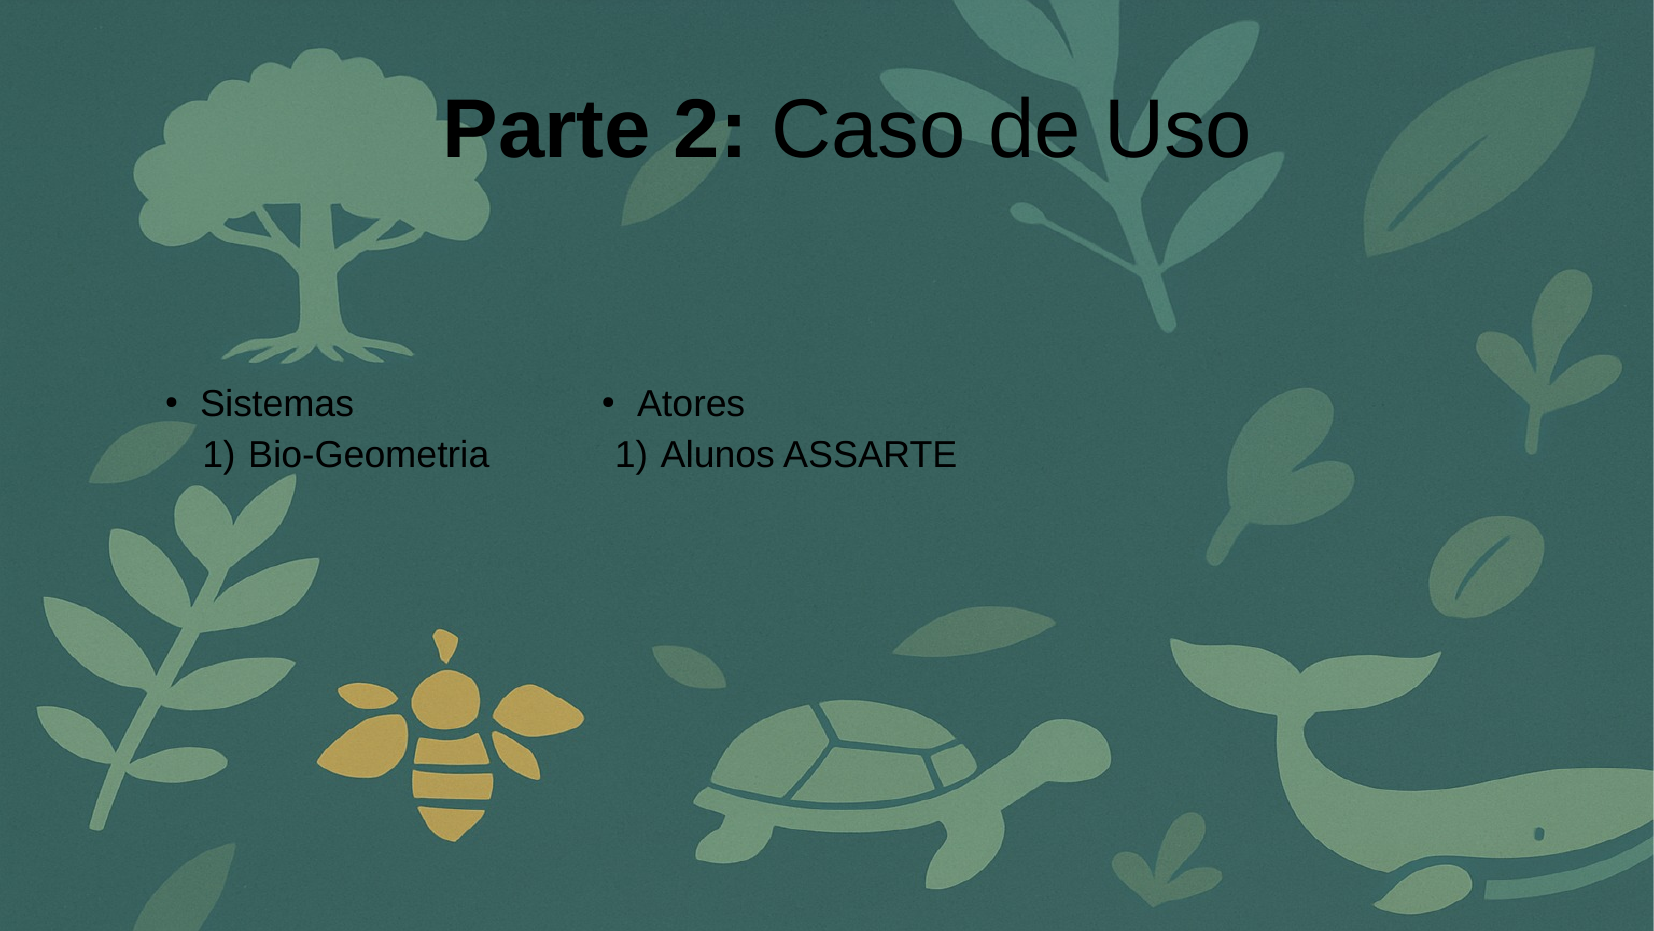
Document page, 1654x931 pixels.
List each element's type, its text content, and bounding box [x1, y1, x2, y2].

text_box Sistemas [150, 375, 370, 432]
subtitle Parte 2: Caso de Uso [157, 0, 1538, 259]
text_box Bio-Geometria [187, 426, 526, 526]
text_box Atores [586, 375, 761, 432]
picture [0, 0, 1654, 931]
text_box Alunos ASSARTE [600, 426, 976, 526]
